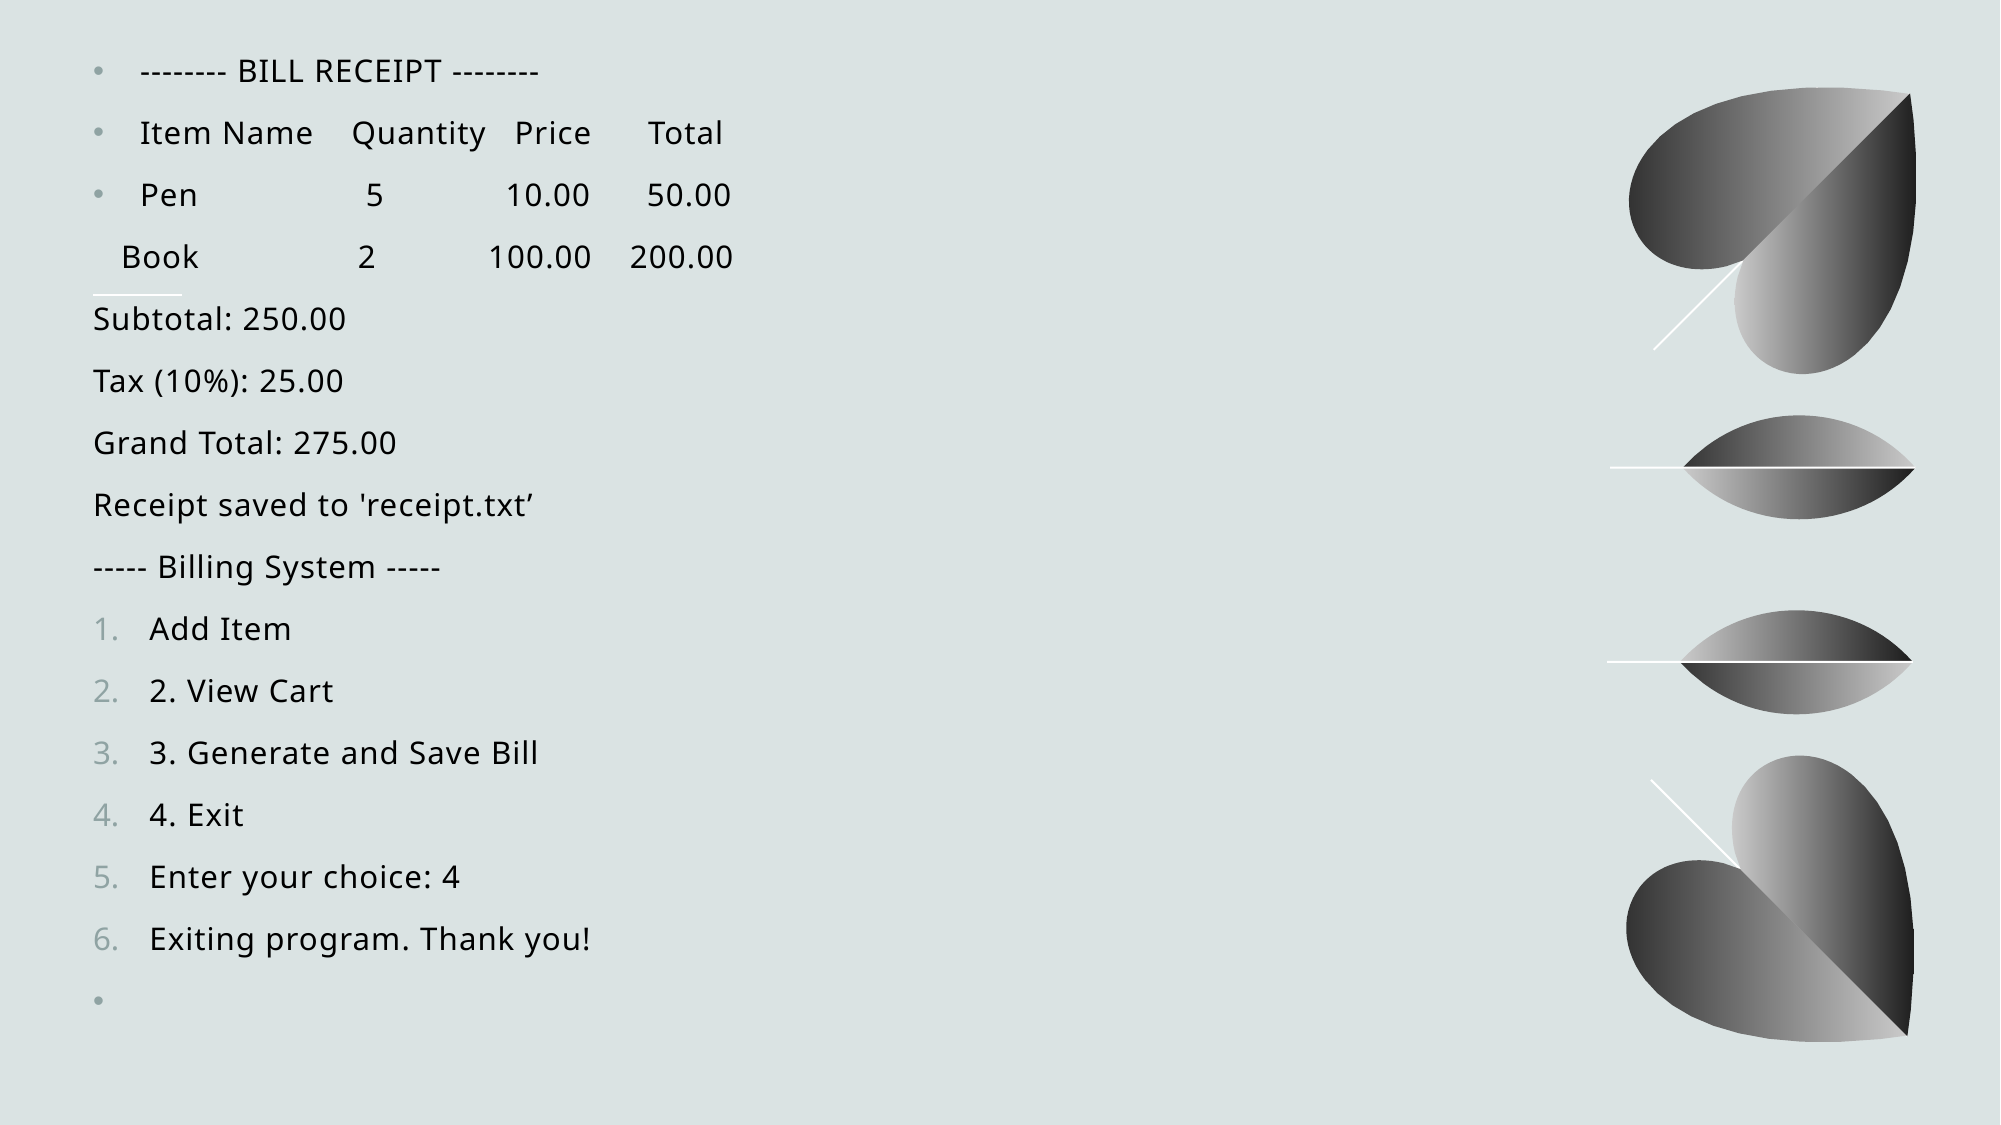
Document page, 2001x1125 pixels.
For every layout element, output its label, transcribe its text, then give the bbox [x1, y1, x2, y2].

list -------- BILL RECEIPT -------- Item Name Quantity Price Total Pen 5 10.00 50.00 Book 2 100.00 200.00 Subtotal: 250.00 Tax (10%): 25.00 Grand Total: 275.00 Receipt saved to 'receipt.txt’ ----- Billing System ----- Add Item 2. View Cart 3. Generate and Save Bill 4. Exit Enter your choice: 4 Exiting program. Thank you! [93, 40, 1513, 1022]
